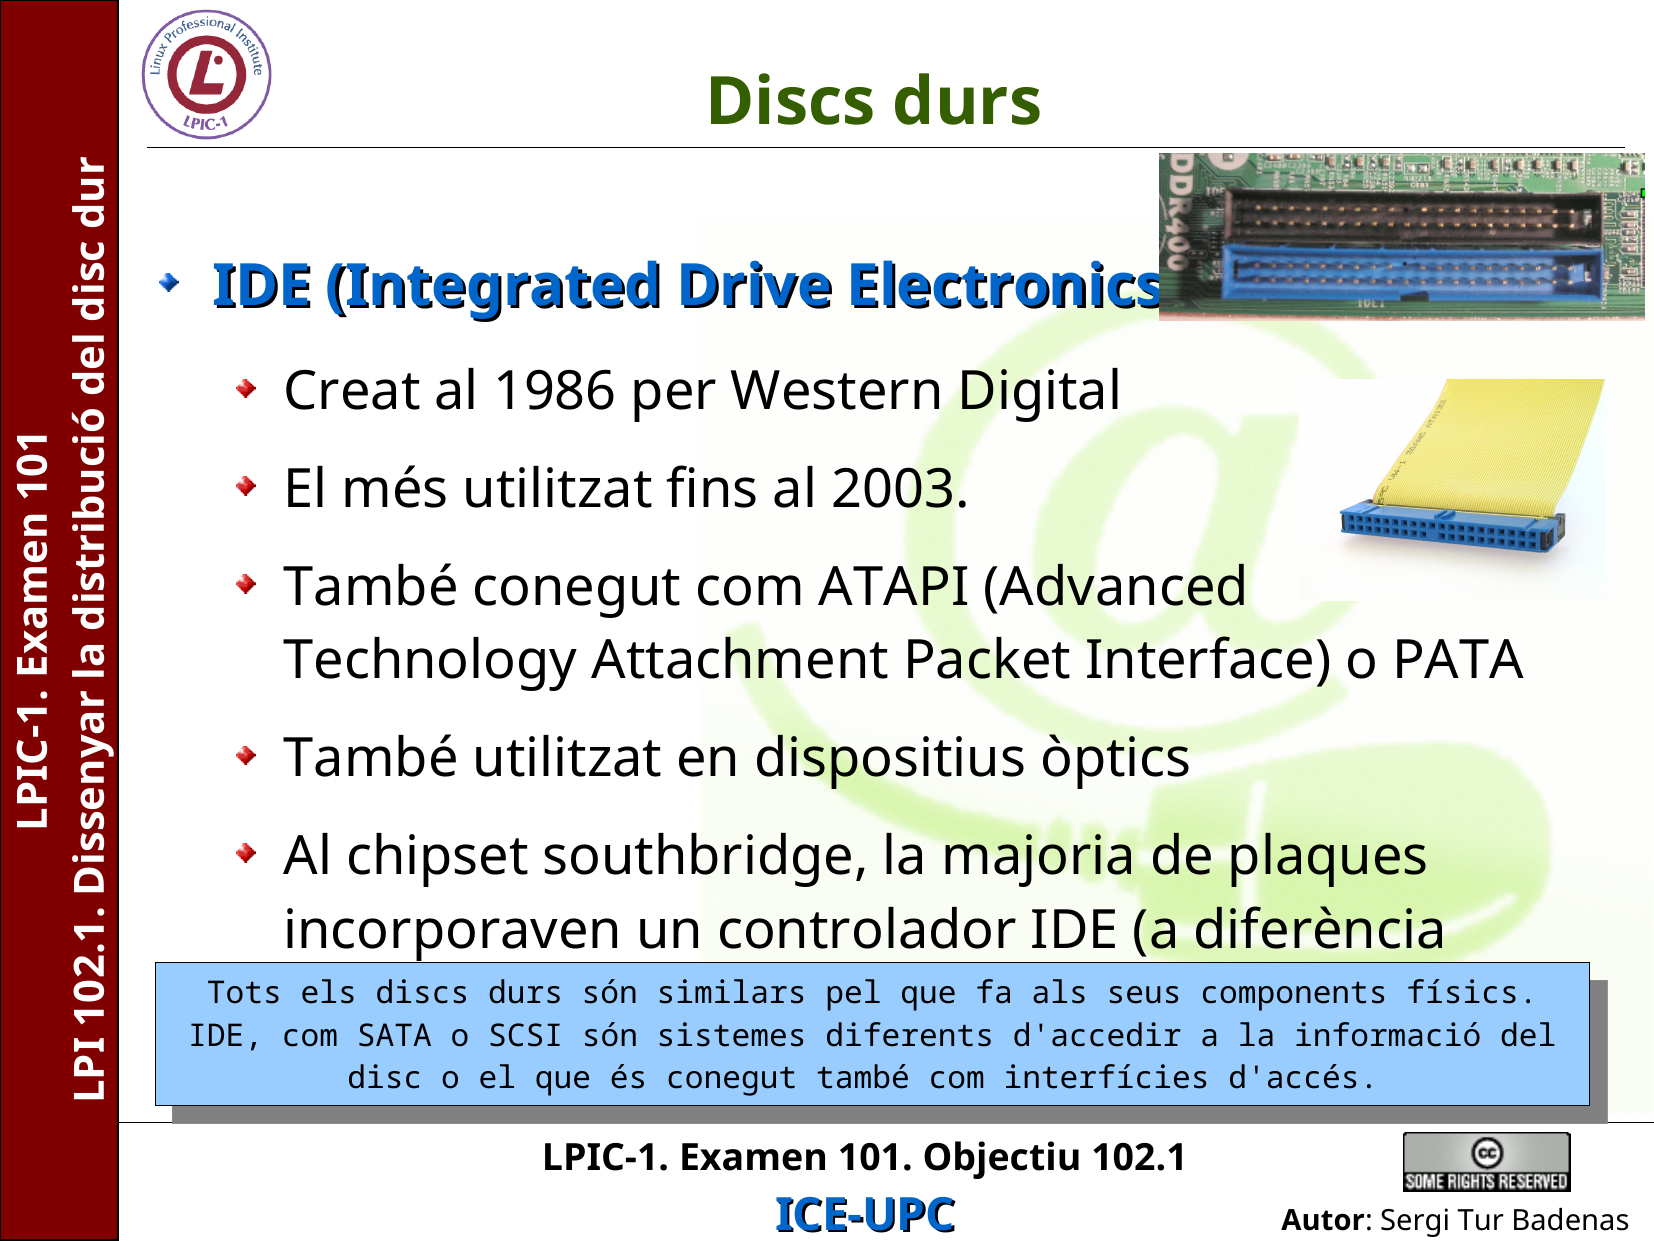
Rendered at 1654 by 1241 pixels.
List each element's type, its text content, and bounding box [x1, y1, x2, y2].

picture [700, 153, 1654, 1113]
title Discs durs [129, 55, 1619, 142]
text_box Tots els discs durs són similars pel que fa als seus components físics. IDE, com SATA o SCSI són sistemes diferents d'accedir a la informació del disc o el que és conegut també com interfícies d'accés. [155, 962, 1590, 1072]
list IDE (Integrated Drive Electronics) Creat al 1986 per Western Digital El més utilitzat fins al 2003. També conegut com ATAPI (Advanced Technology Attachment Packet Interface) o PATA També utilitzat en dispositius òptics Al chipset southbridge, la majoria de plaques incorporaven un controlador IDE (a diferència d'SCSI) [141, 242, 1630, 1078]
picture [135, 5, 277, 55]
picture [1403, 1132, 1571, 1192]
picture [1299, 379, 1606, 601]
